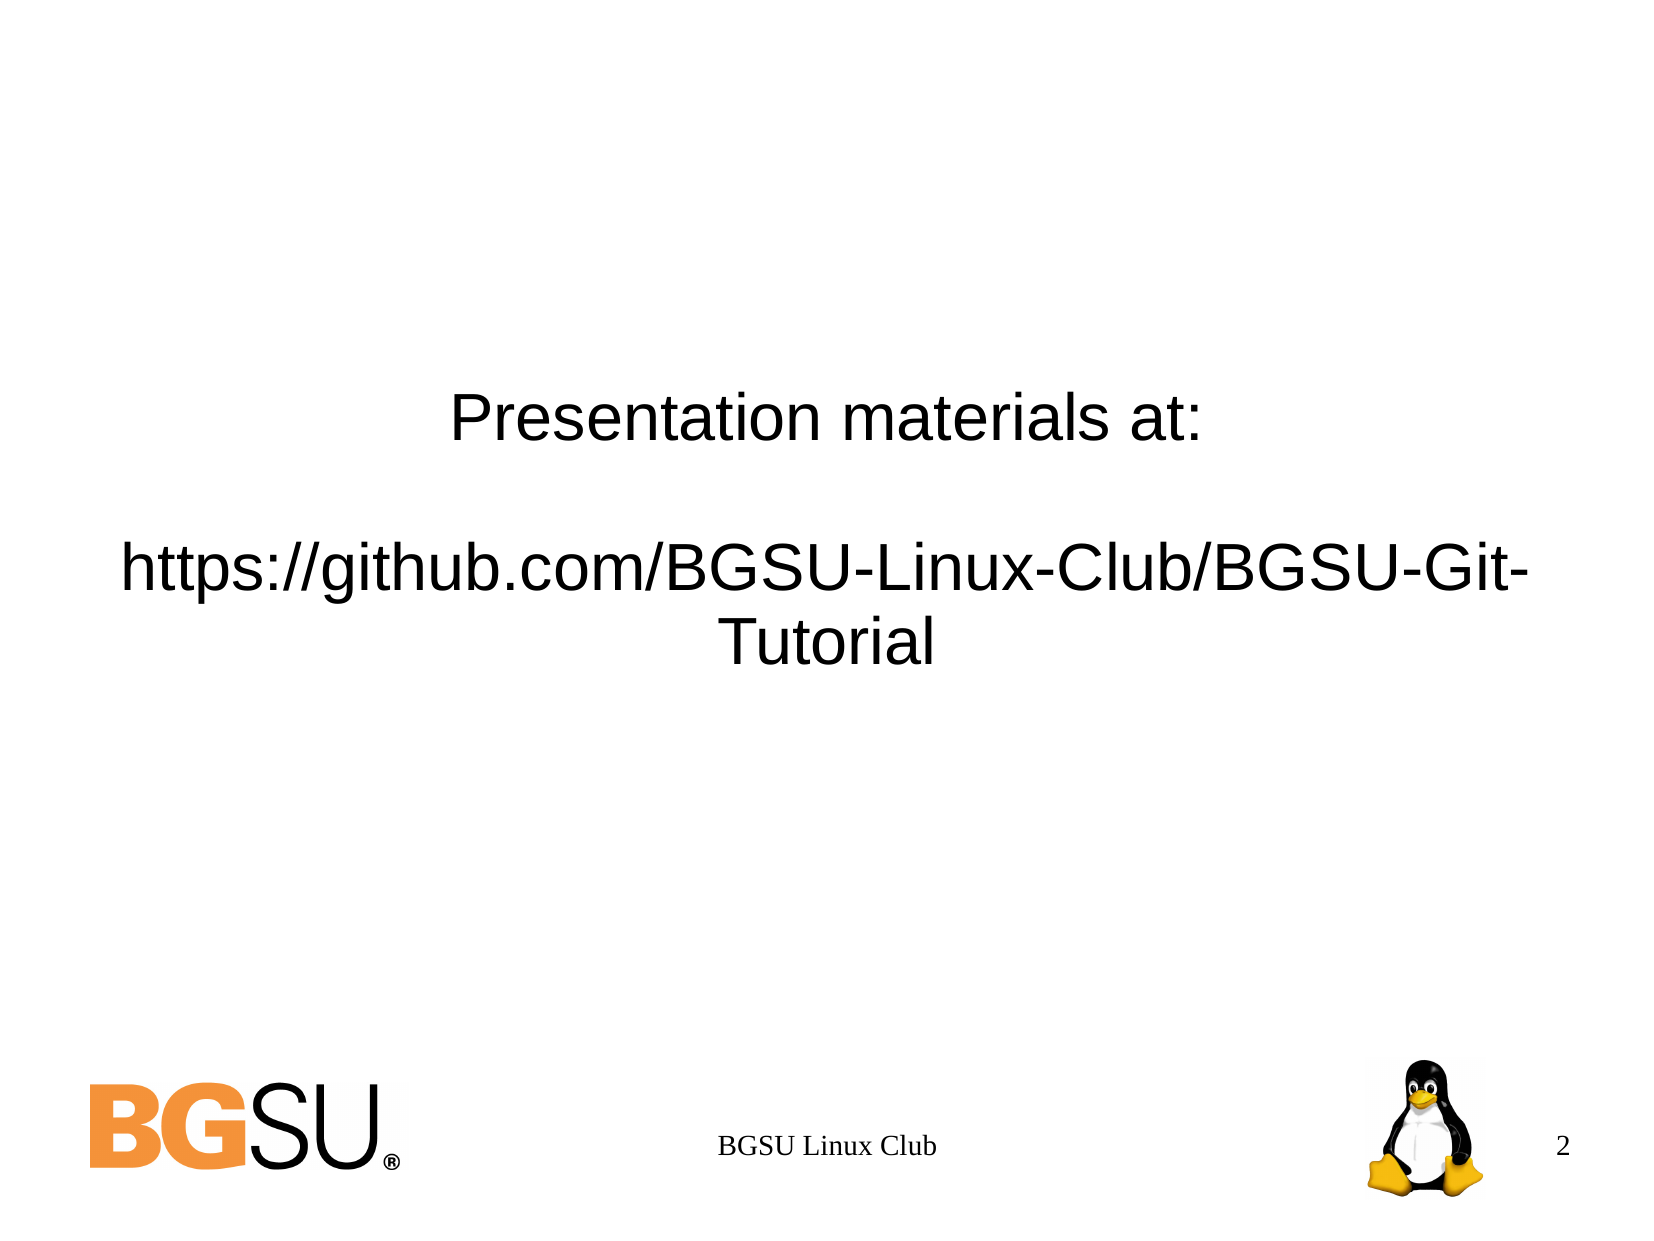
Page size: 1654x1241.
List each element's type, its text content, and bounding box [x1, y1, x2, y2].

picture [1365, 1057, 1486, 1201]
subtitle Presentation materials at: https://github.com/BGSU-Linux-Club/BGSU-Git-Tutorial [82, 49, 1571, 1010]
picture [90, 1082, 409, 1171]
